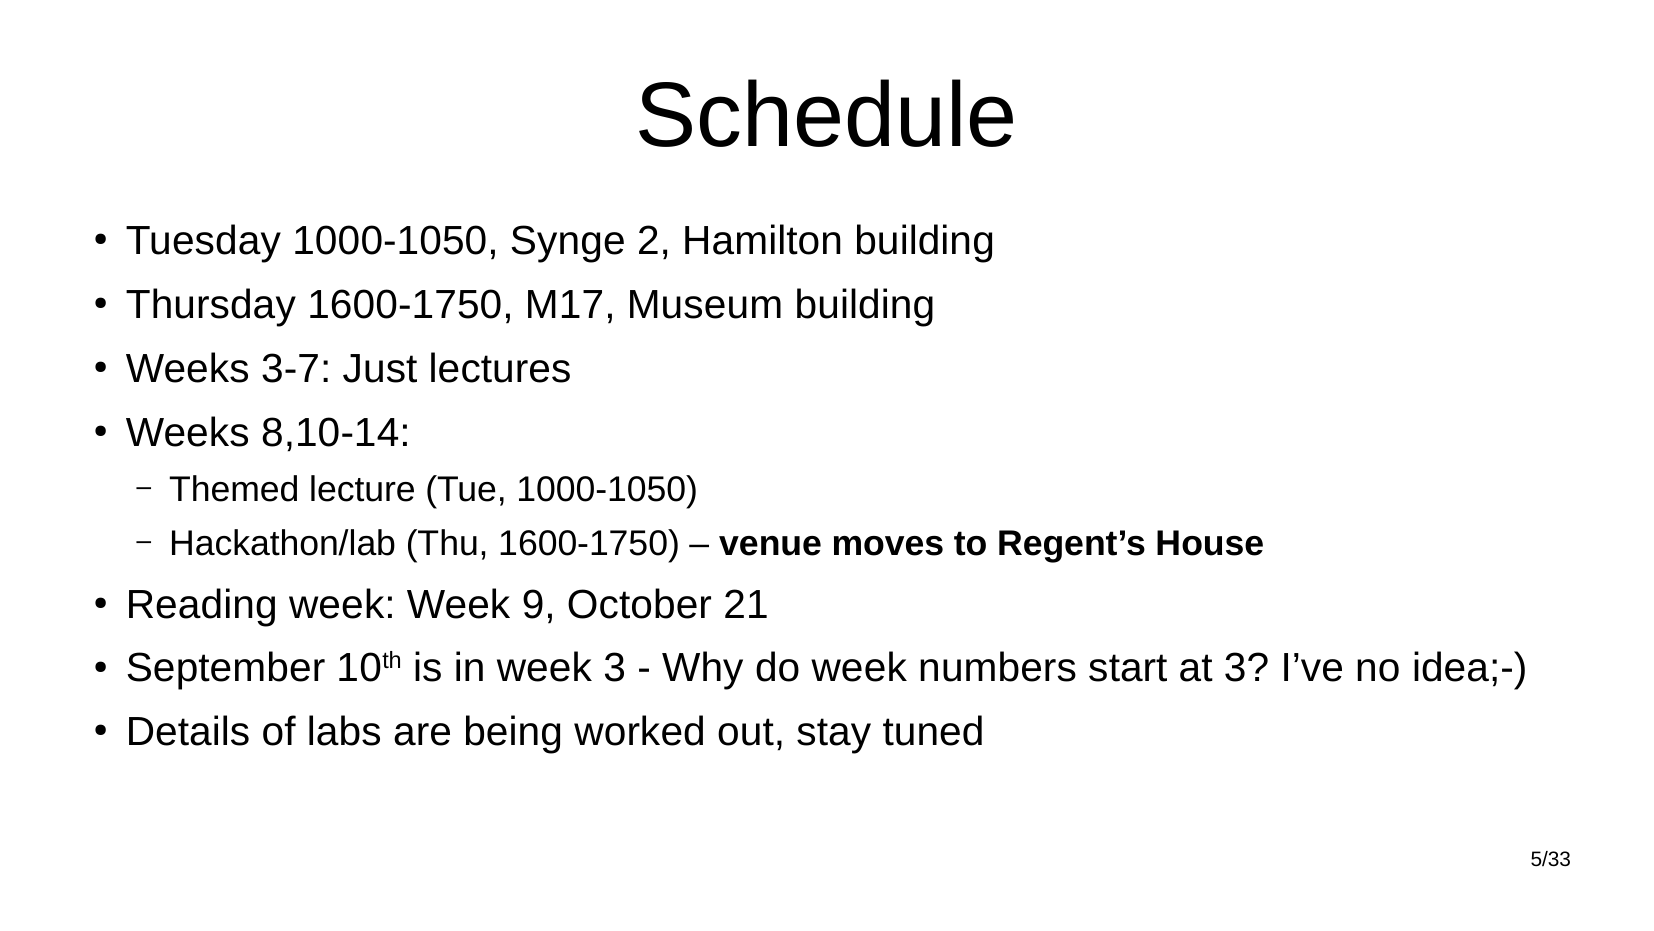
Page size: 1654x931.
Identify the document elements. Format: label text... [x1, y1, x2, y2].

list Tuesday 1000-1050, Synge 2, Hamilton building Thursday 1600-1750, M17, Museum building Weeks 3-7: Just lectures Weeks 8,10-14: Themed lecture (Tue, 1000-1050) Hackathon/lab (Thu, 1600-1750) – venue moves to Regent’s House Reading week: Week 9, October 21 September 10th is in week 3 - Why do week numbers start at 3? I’ve no idea;-) Details of labs are being worked out, stay tuned [82, 217, 1571, 758]
title Schedule [82, 37, 1571, 193]
